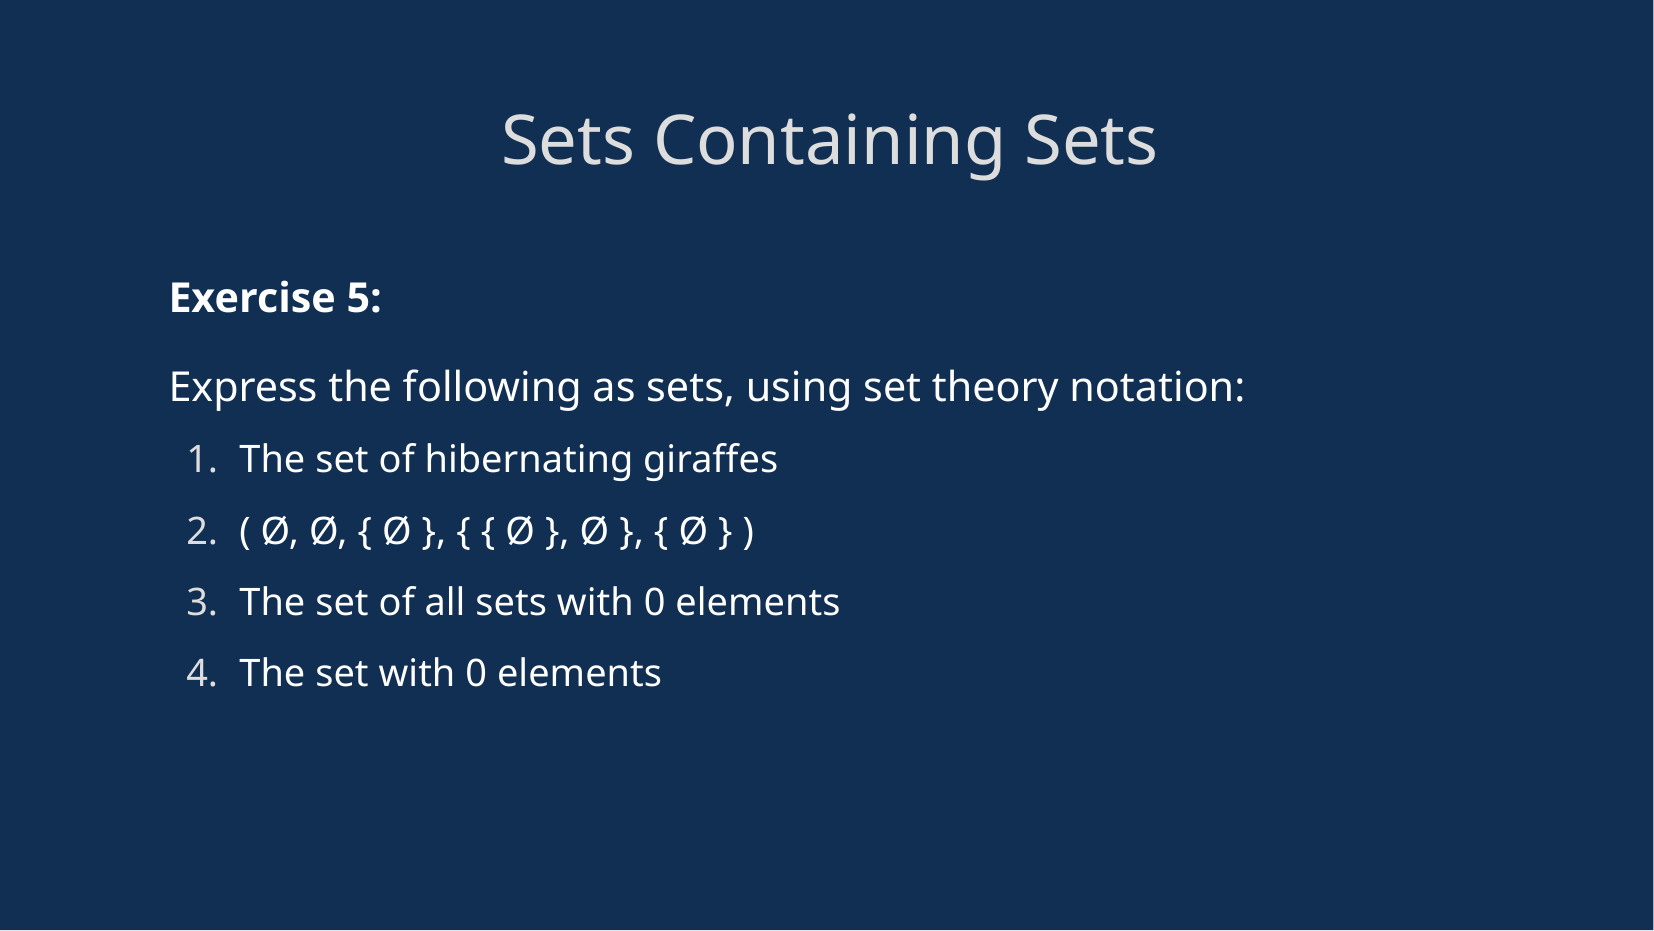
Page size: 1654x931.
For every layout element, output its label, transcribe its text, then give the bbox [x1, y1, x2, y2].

list Exercise 5: Express the following as sets, using set theory notation: The set of hibernating giraffes ( Ø, Ø, { Ø }, { { Ø }, Ø }, { Ø } ) The set of all sets with 0 elements The set with 0 elements [97, 268, 1563, 806]
title Sets Containing Sets [97, 56, 1563, 220]
